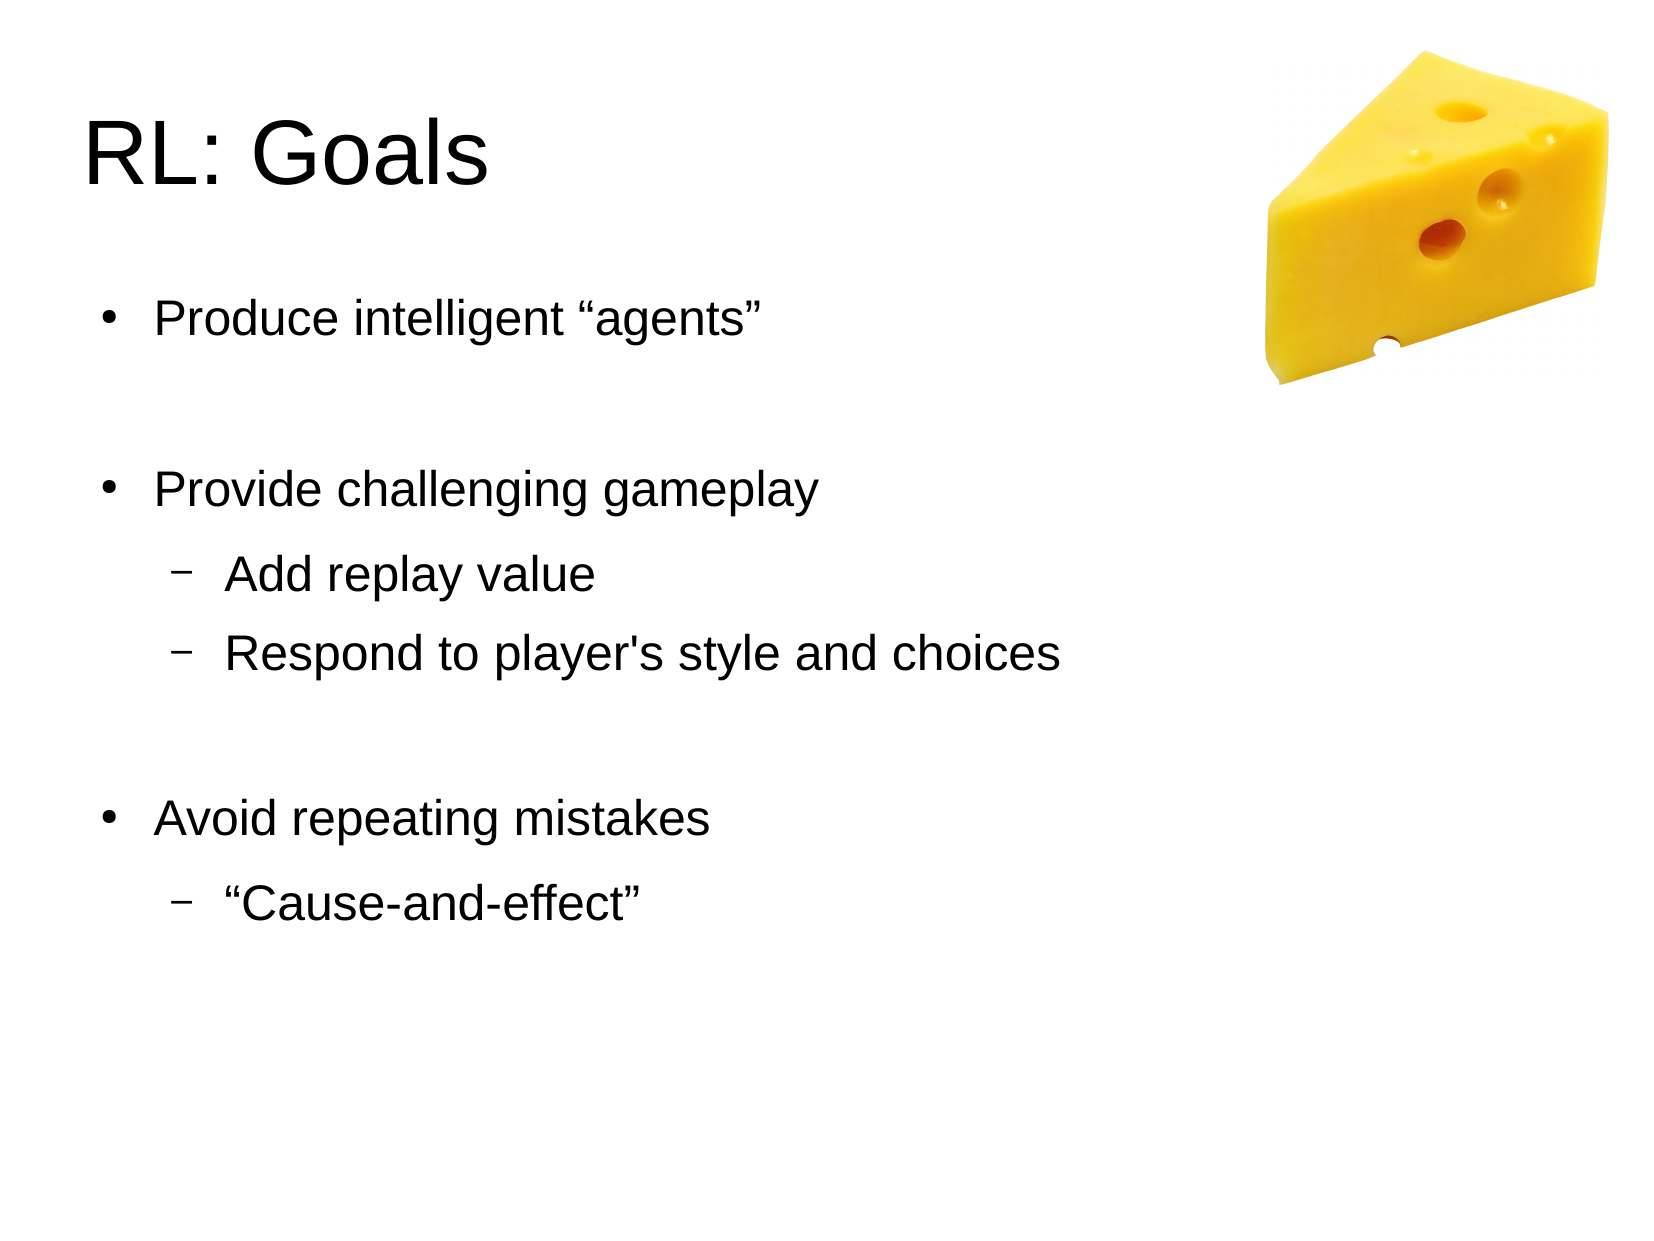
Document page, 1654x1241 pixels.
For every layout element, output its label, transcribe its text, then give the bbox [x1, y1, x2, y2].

title RL: Goals [82, 49, 1571, 257]
list Produce intelligent “agents” Provide challenging gameplay Add replay value Respond to player's style and choices Avoid repeating mistakes “Cause-and-effect” [82, 290, 1571, 1010]
picture [1265, 50, 1609, 385]
